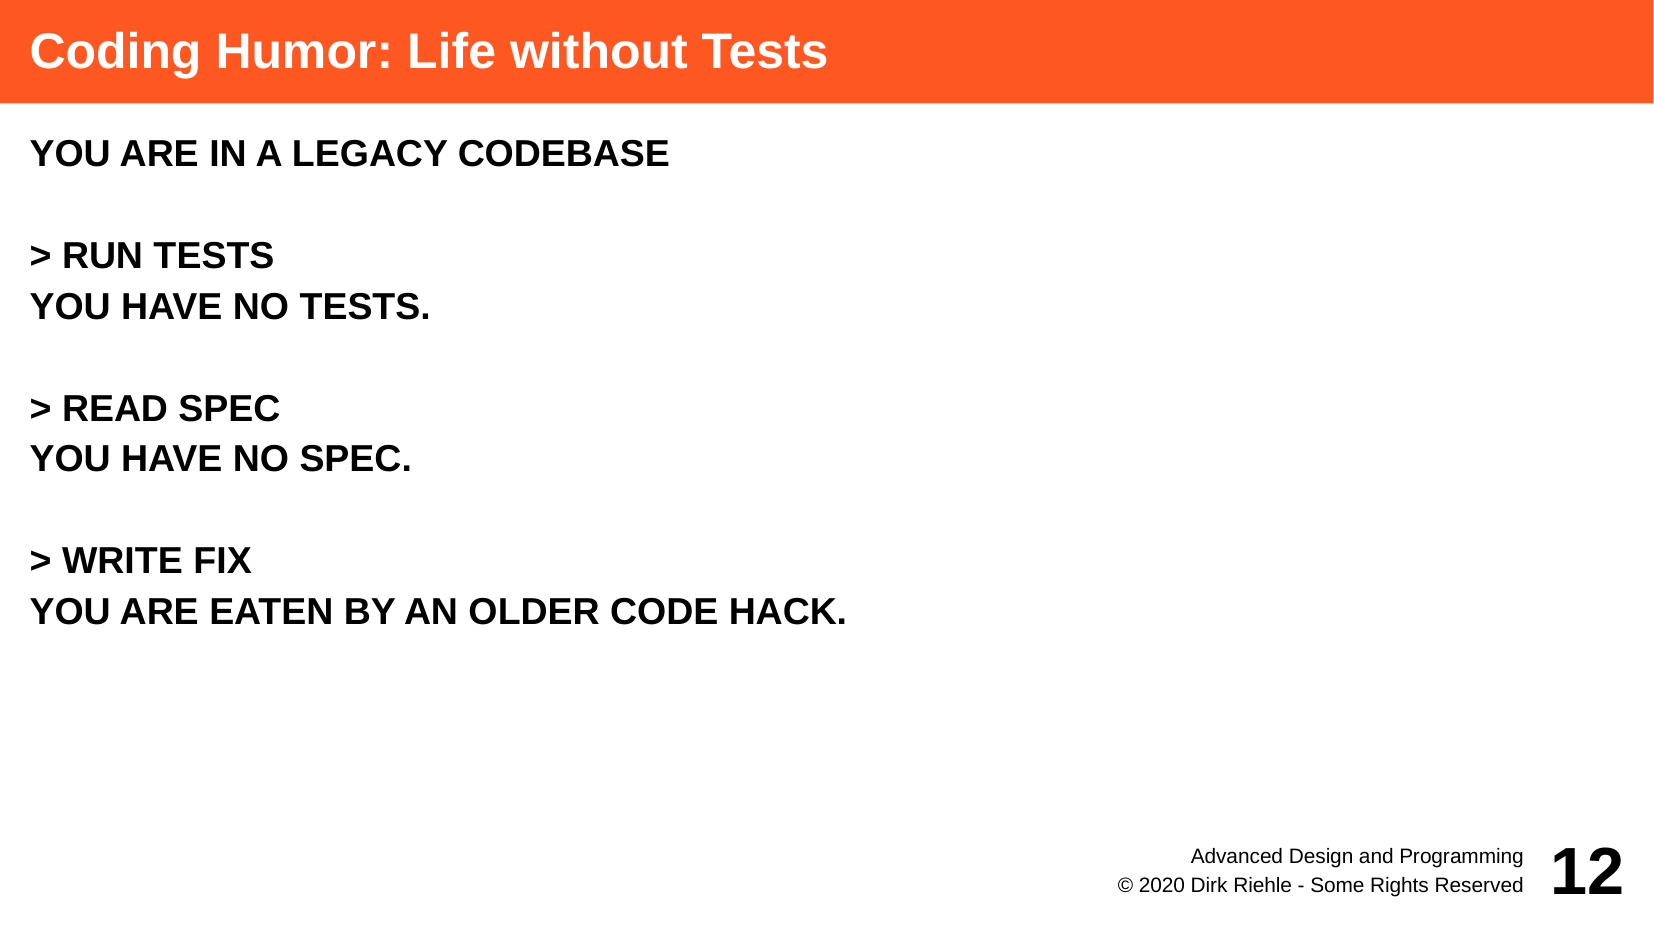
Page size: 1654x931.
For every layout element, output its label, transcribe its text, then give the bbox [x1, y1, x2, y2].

title Coding Humor: Life without Tests [0, 0, 1654, 104]
list YOU ARE IN A LEGACY CODEBASE > RUN TESTS YOU HAVE NO TESTS. > READ SPEC YOU HAVE NO SPEC. > WRITE FIX YOU ARE EATEN BY AN OLDER CODE HACK. [29, 132, 1625, 813]
